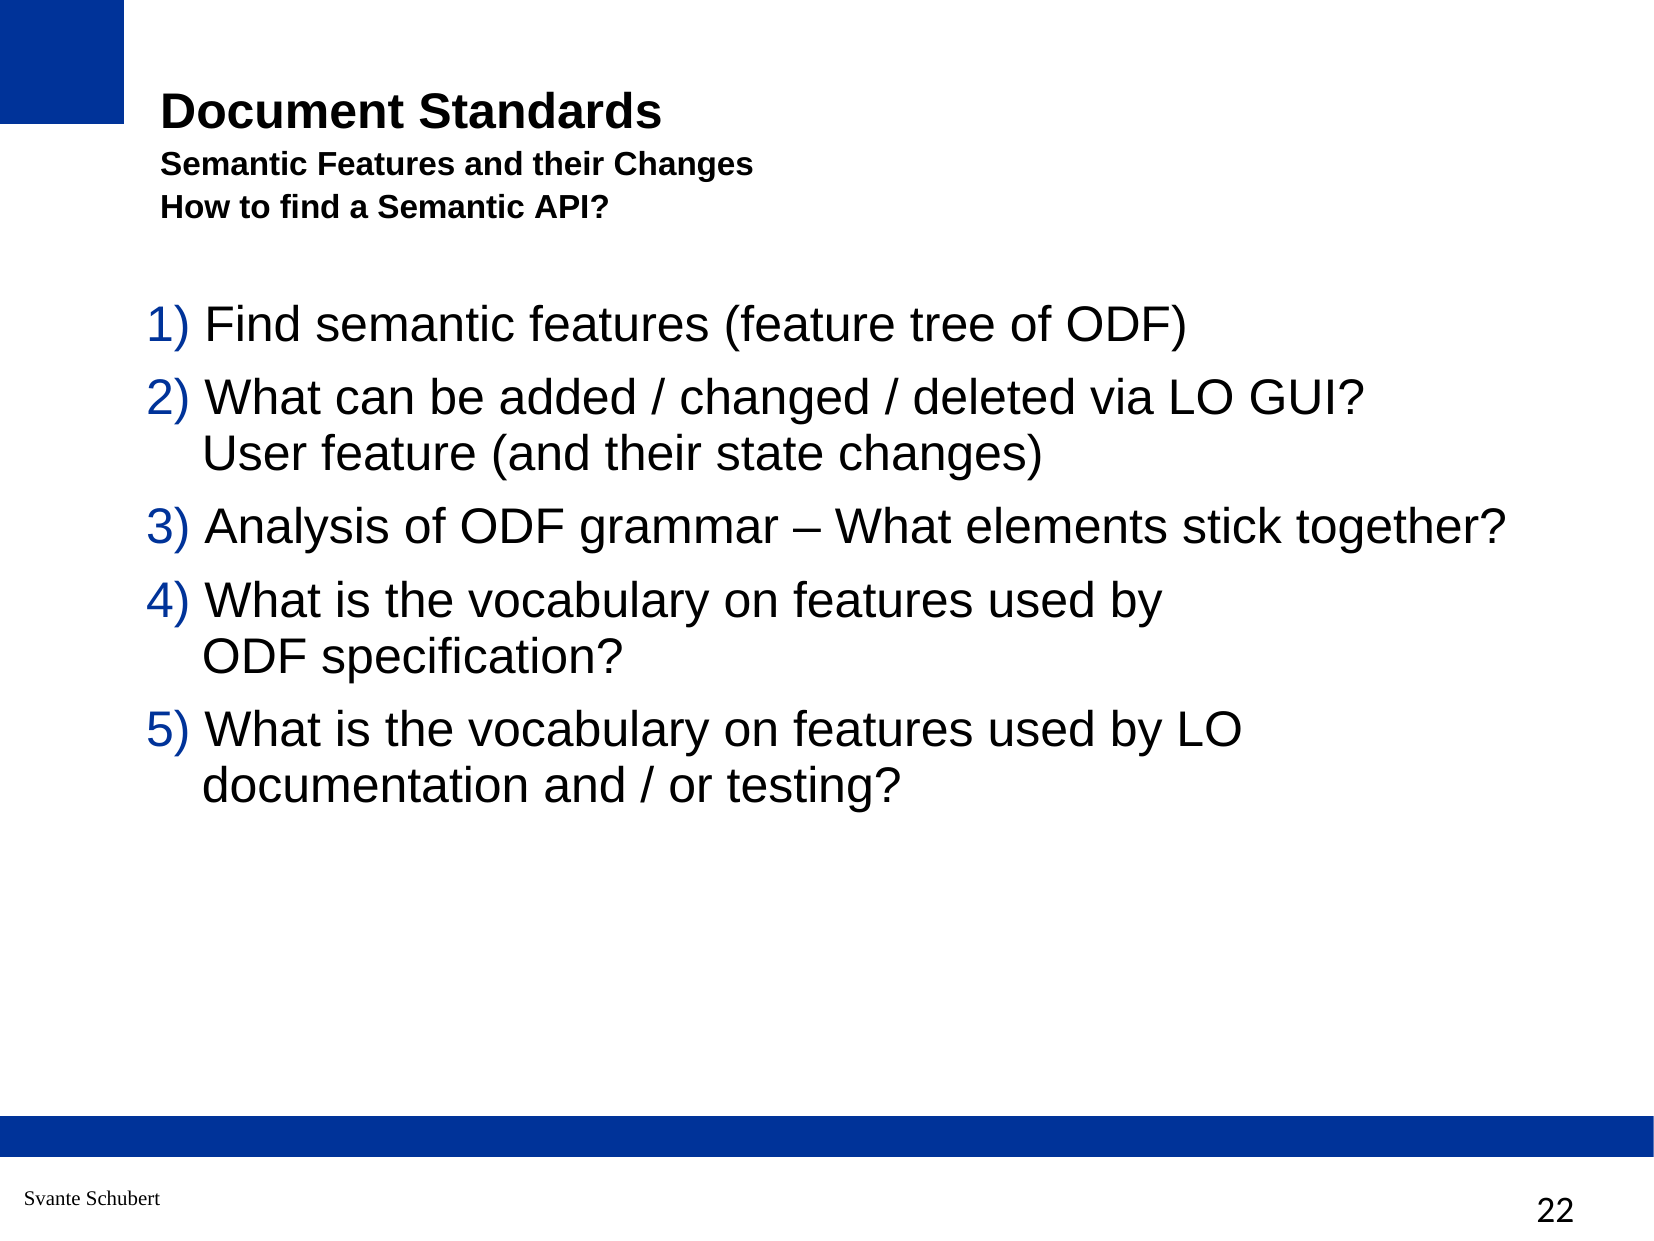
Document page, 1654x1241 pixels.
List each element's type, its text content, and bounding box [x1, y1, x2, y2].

list Find semantic features (feature tree of ODF) What can be added / changed / deleted via LO GUI? User feature (and their state changes) Analysis of ODF grammar – What elements stick together? What is the vocabulary on features used by ODF specification? What is the vocabulary on features used by LO documentation and / or testing? [145, 296, 1555, 1115]
text_box Svante Schubert [24, 1187, 589, 1219]
title Document Standards Semantic Features and their Changes How to find a Semantic API? [160, 74, 1530, 242]
